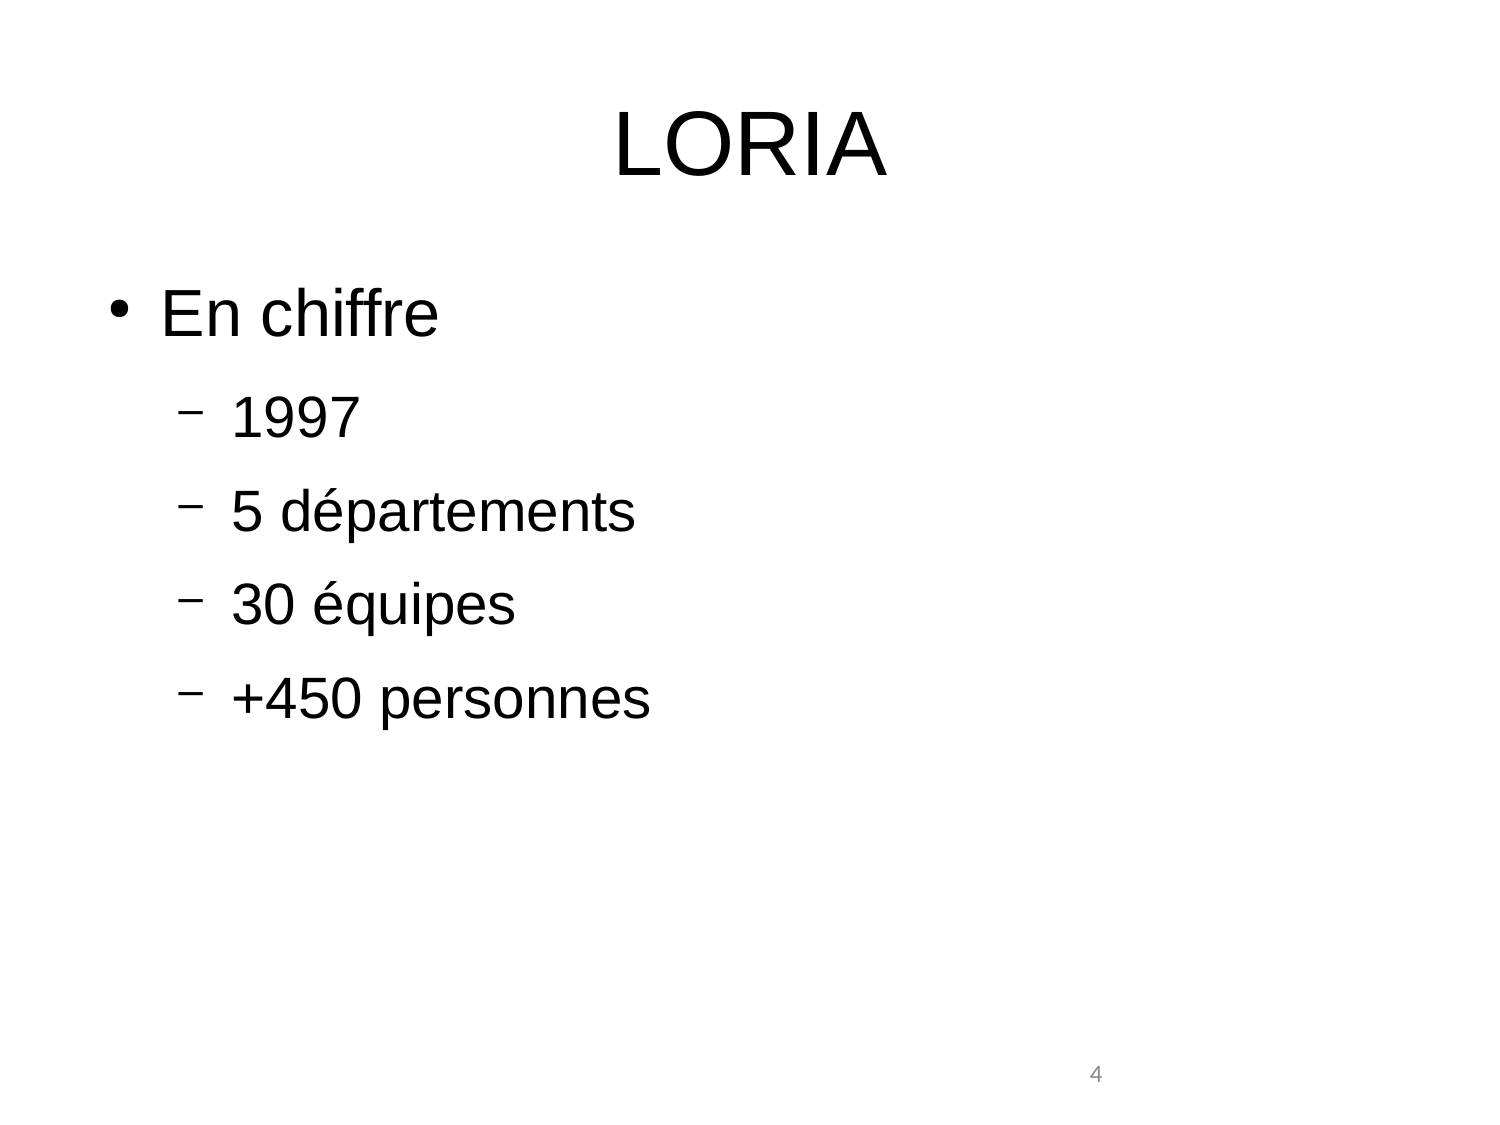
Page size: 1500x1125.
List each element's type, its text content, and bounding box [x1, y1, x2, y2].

list En chiffre 1997 5 départements 30 équipes +450 personnes [75, 262, 1426, 1005]
title LORIA [75, 45, 1426, 233]
